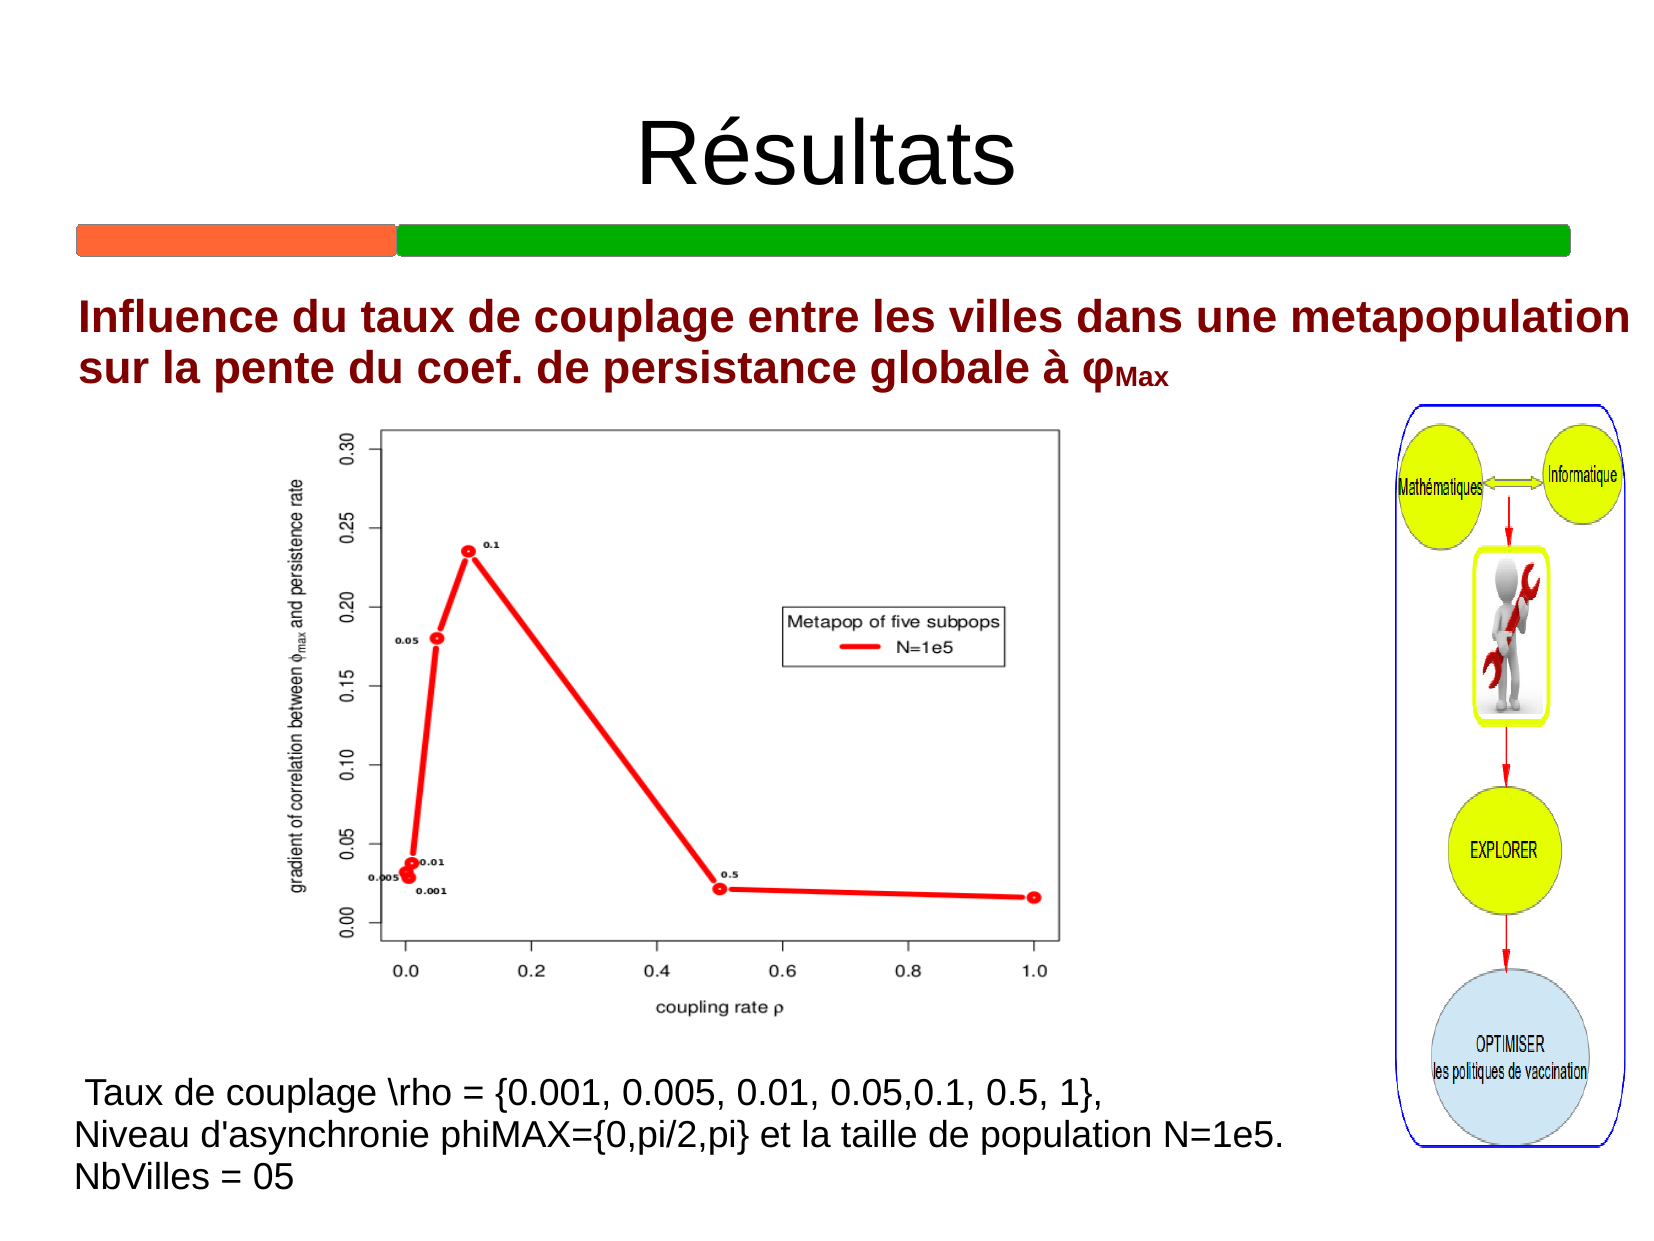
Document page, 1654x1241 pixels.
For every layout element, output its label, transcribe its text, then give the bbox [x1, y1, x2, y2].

text_box Taux de couplage \rho = {0.001, 0.005, 0.01, 0.05,0.1, 0.5, 1}, Niveau d'asynchronie phiMAX={0,pi/2,pi} et la taille de population N=1e5. NbVilles = 05 [59, 1063, 1300, 1205]
picture [1393, 415, 1630, 1164]
picture [286, 414, 1075, 1026]
title Résultats [82, 49, 1571, 228]
text_box [76, 224, 1571, 257]
text_box Influence du taux de couplage entre les villes dans une metapopulation sur la pente du coef. de persistance globale à φMax [63, 283, 1654, 415]
